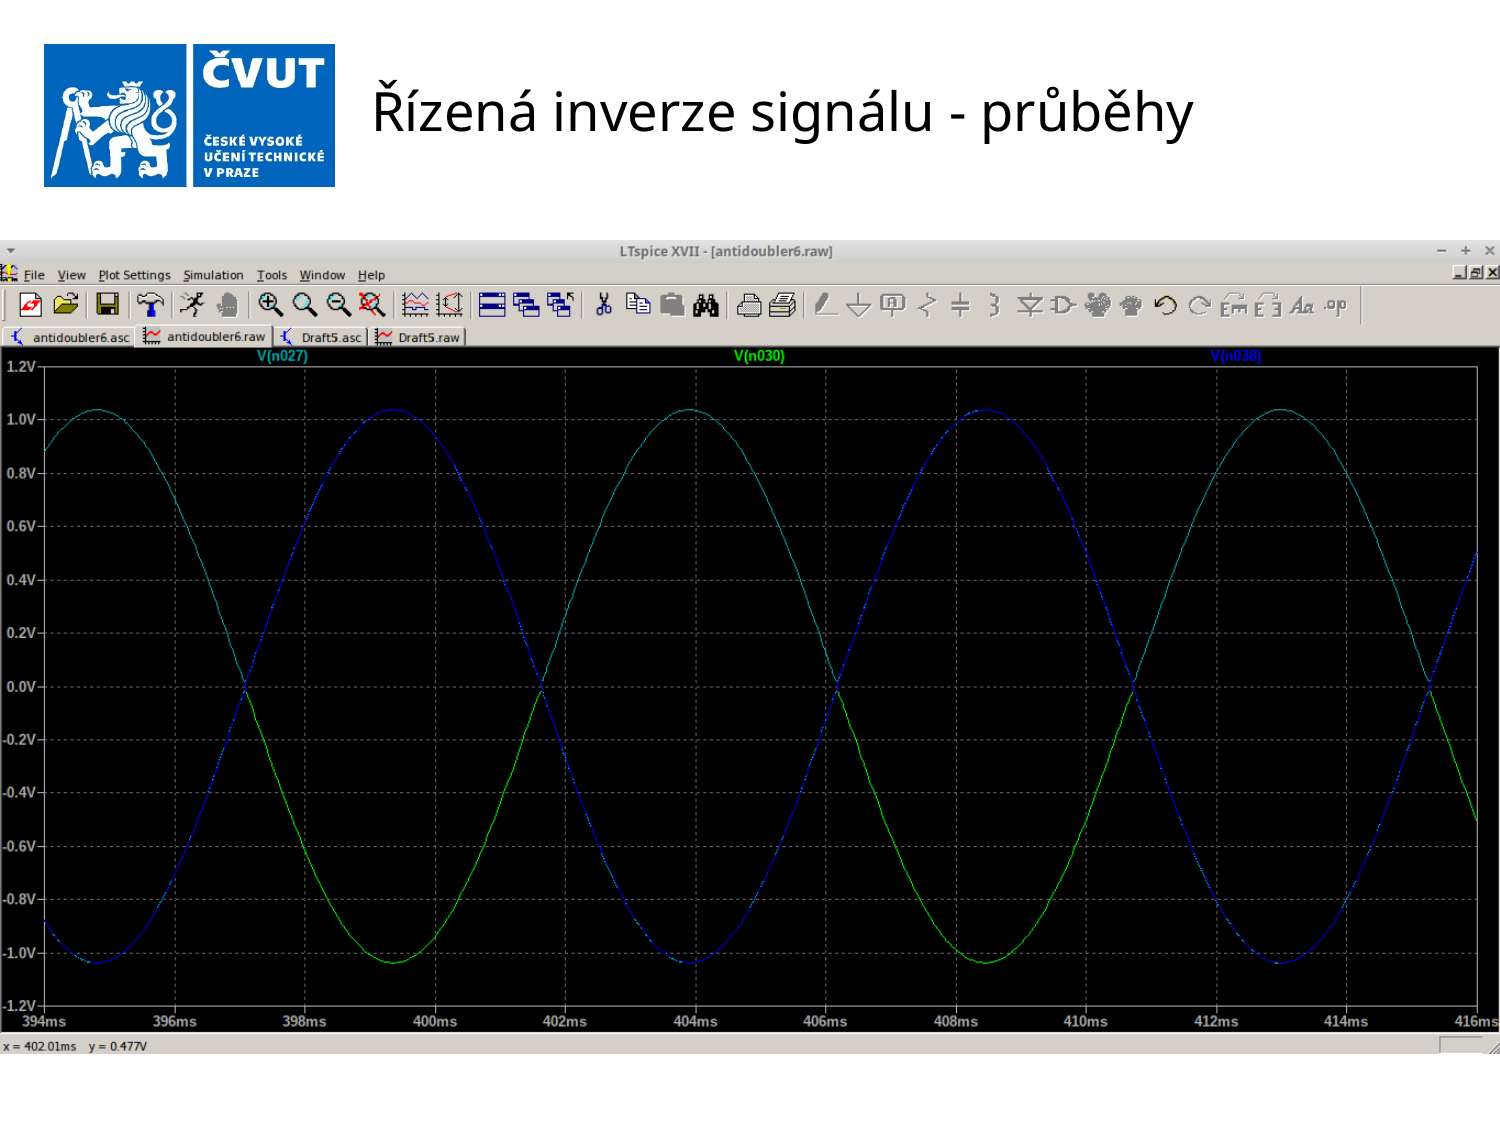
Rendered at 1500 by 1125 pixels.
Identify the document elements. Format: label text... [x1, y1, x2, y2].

picture [44, 44, 335, 187]
title Řízená inverze signálu - průběhy [356, 76, 1500, 239]
picture [0, 239, 1500, 1054]
